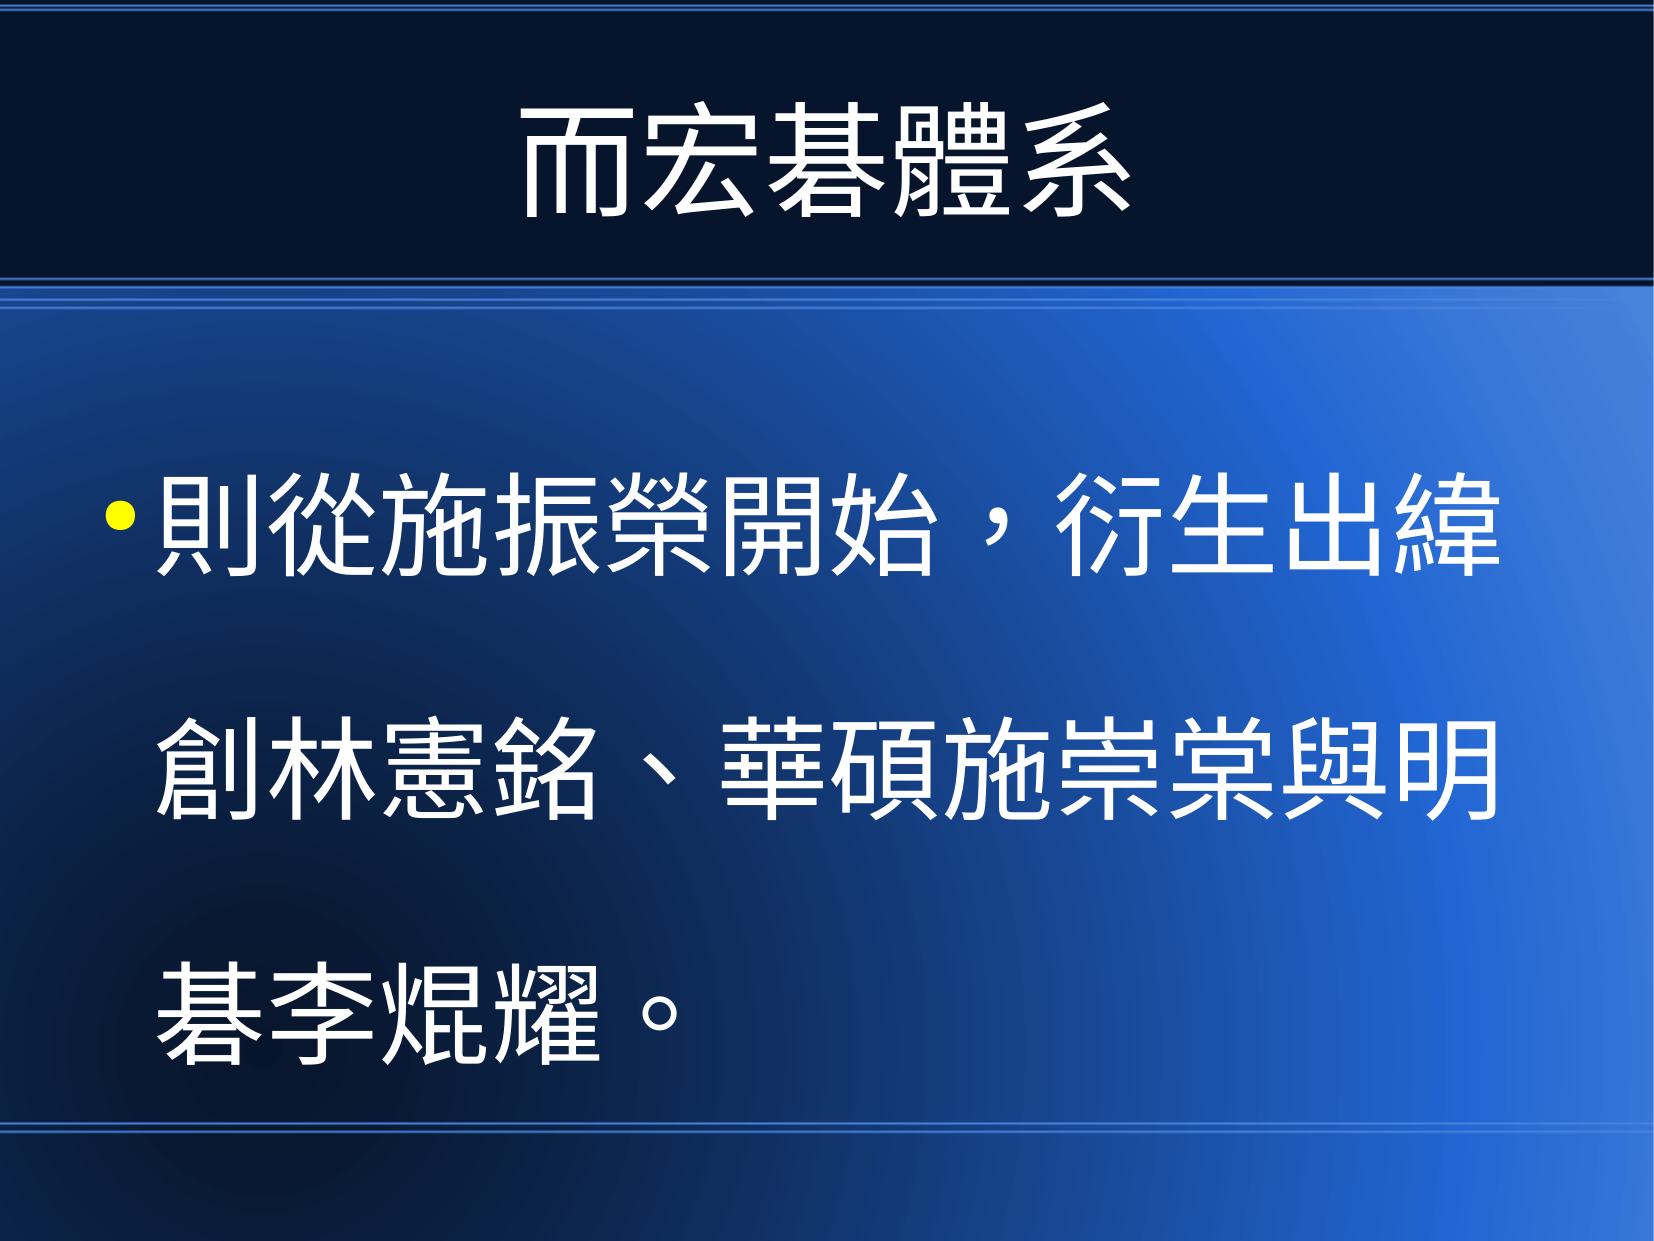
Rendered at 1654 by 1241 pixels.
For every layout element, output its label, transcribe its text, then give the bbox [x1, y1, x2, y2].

list 則從施振榮開始，衍生出緯創林憲銘、華碩施崇棠與明碁李焜耀。 [82, 355, 1571, 1241]
picture [0, 0, 1654, 1241]
title 而宏碁體系 [82, 49, 1571, 257]
